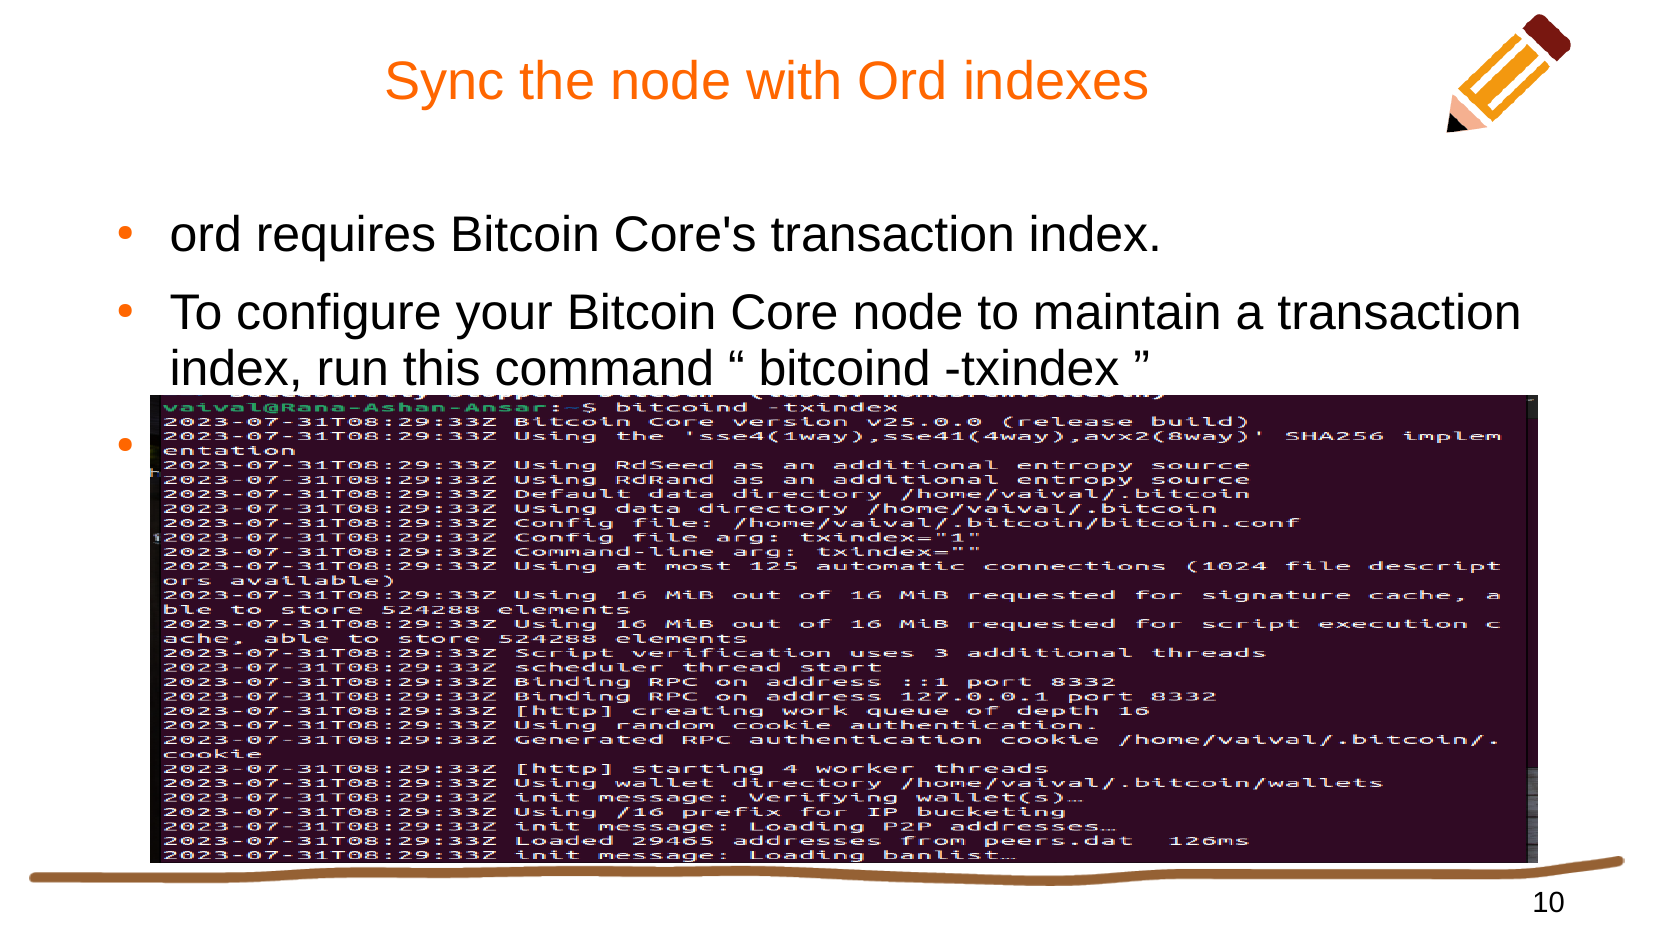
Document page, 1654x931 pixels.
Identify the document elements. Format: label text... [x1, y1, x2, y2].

picture [1446, 14, 1571, 133]
list ord requires Bitcoin Core's transaction index. To configure your Bitcoin Core node to maintain a transaction index, run this command “ bitcoind -txindex ” [98, 206, 1576, 857]
title Sync the node with Ord indexes [88, 29, 1447, 133]
picture [29, 395, 1625, 886]
